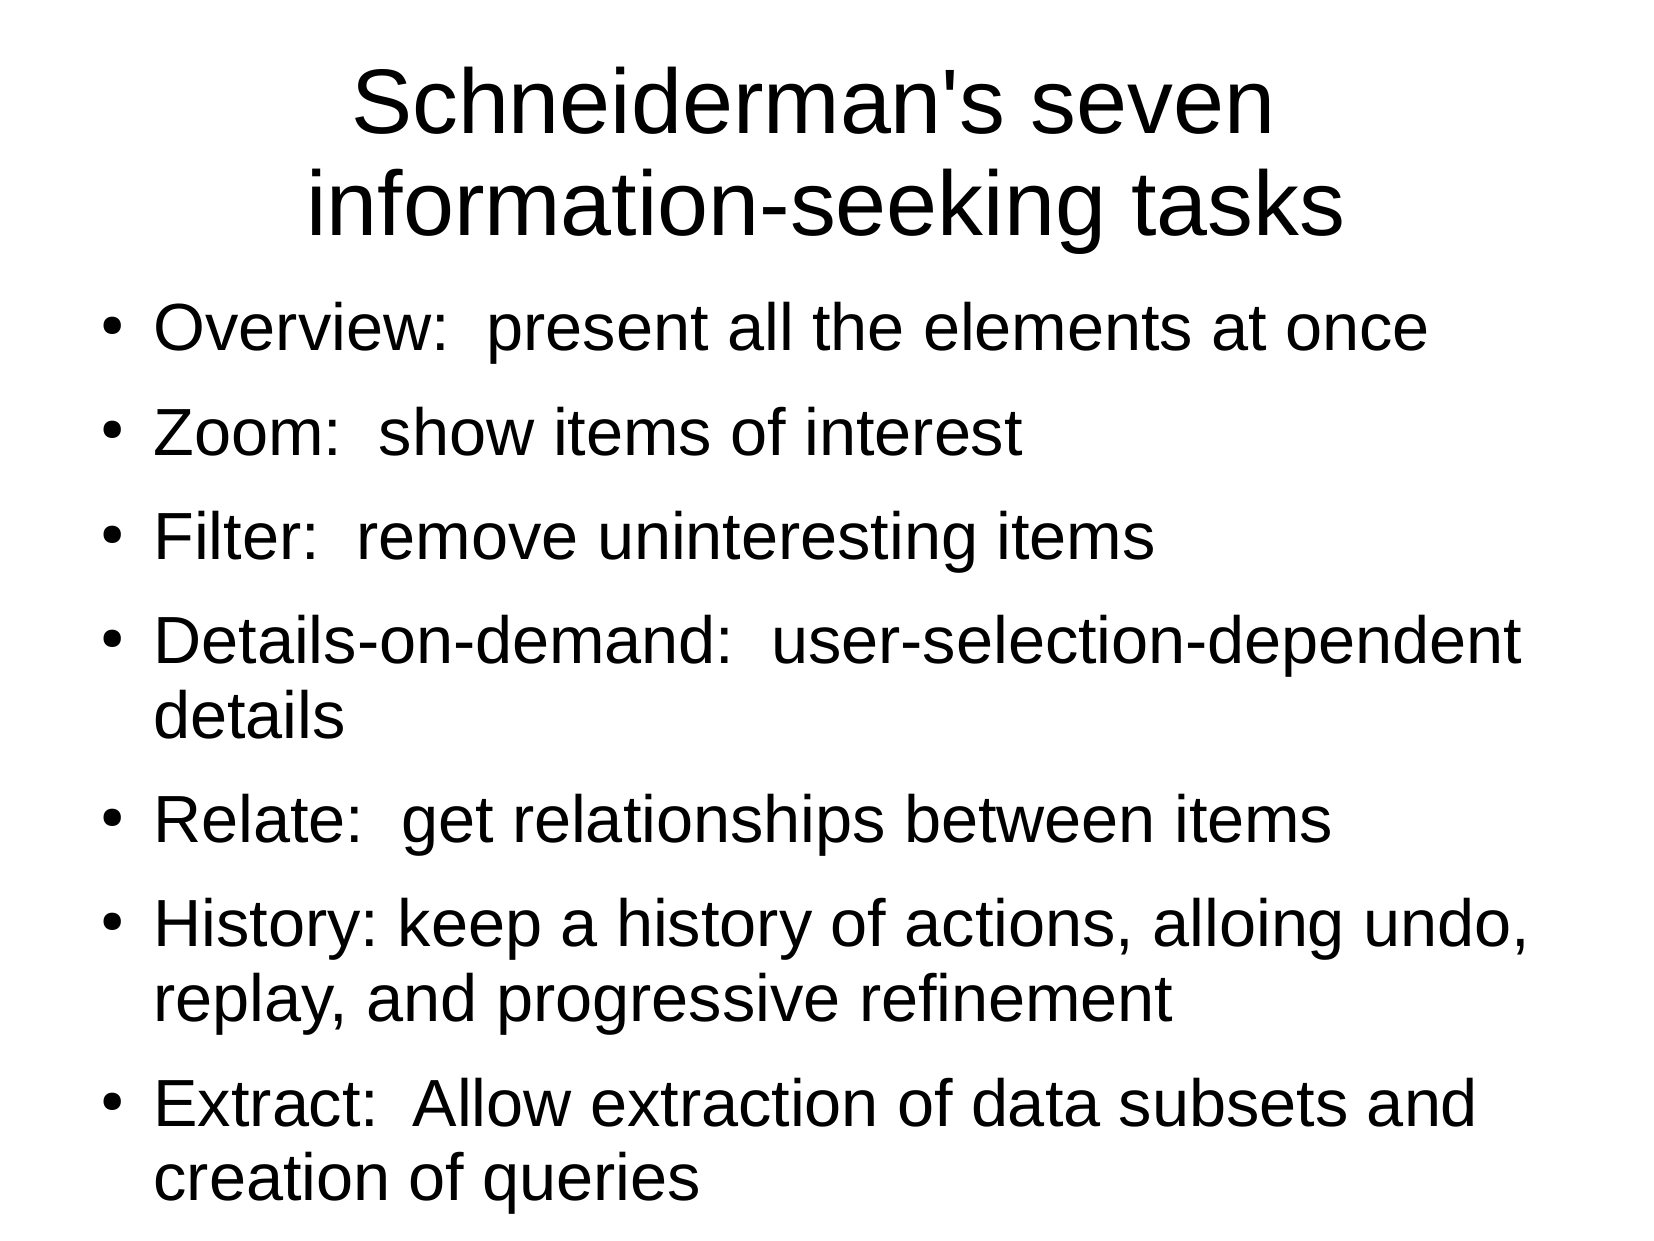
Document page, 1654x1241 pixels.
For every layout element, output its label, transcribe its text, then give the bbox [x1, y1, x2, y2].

list Overview: present all the elements at once Zoom: show items of interest Filter: remove uninteresting items Details-on-demand: user-selection-dependent details Relate: get relationships between items History: keep a history of actions, alloing undo, replay, and progressive refinement Extract: Allow extraction of data subsets and creation of queries [82, 290, 1571, 1213]
title Schneiderman's seven information-seeking tasks [82, 49, 1571, 257]
